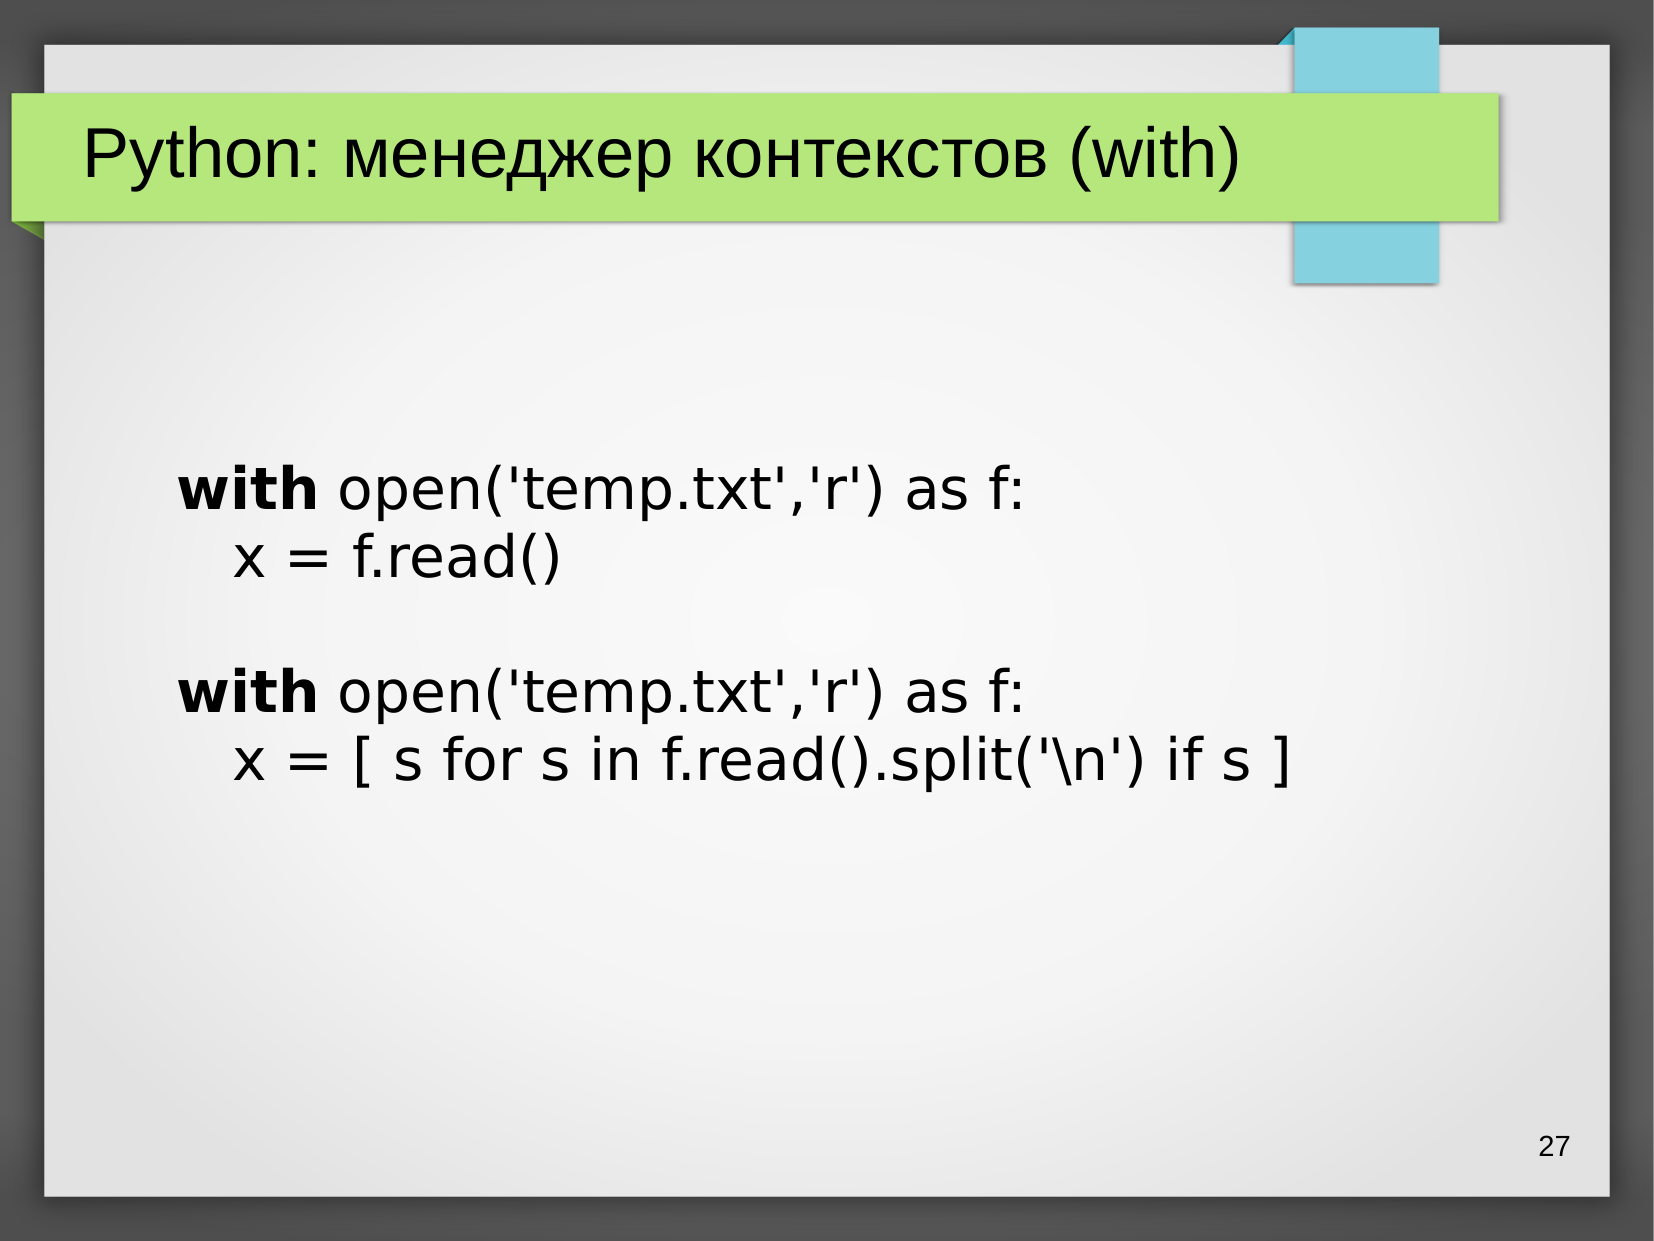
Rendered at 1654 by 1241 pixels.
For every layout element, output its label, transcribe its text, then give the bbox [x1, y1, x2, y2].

title Python: менеджер контекстов (with) [82, 49, 1571, 257]
text_box with open('temp.txt','r') as f: x = f.read() with open('temp.txt','r') as f: x = [ s for s in f.read().split('\n') if s ] [106, 380, 1512, 957]
picture [0, 0, 1654, 1241]
